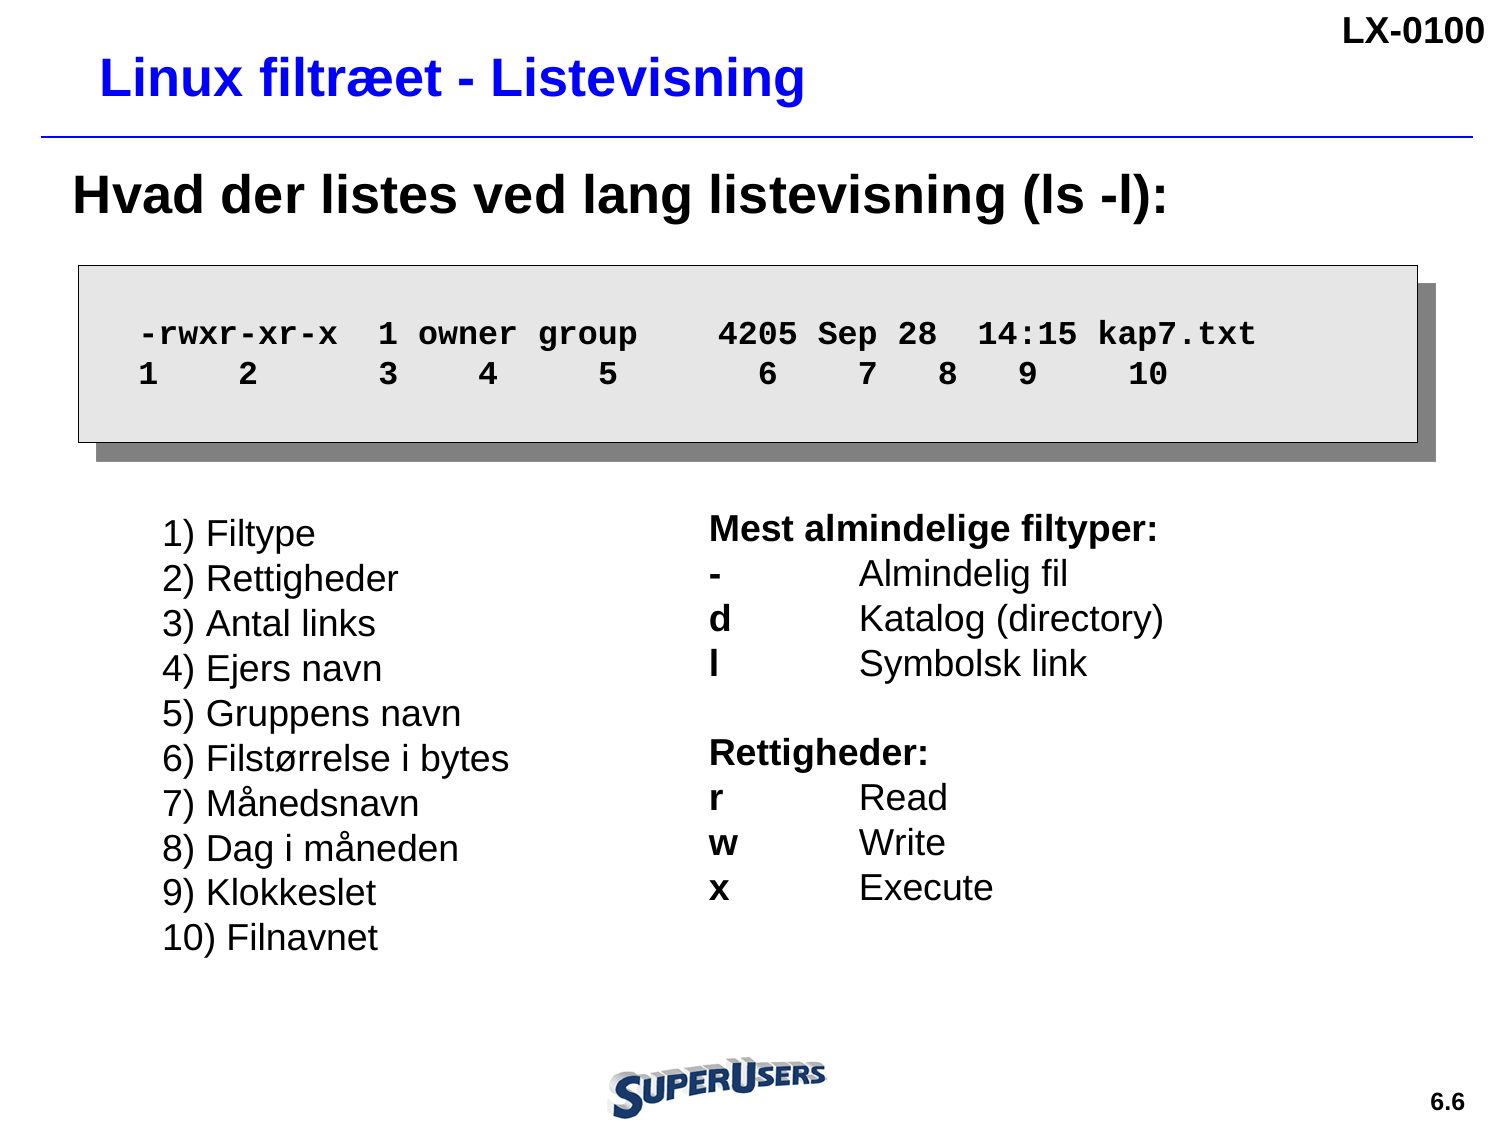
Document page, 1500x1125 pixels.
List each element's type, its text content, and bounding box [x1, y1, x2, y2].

list Hvad der listes ved lang listevisning (ls -l): [59, 160, 1388, 237]
title Linux filtræet - Listevisning [76, 39, 1424, 126]
text_box Filtype Rettigheder Antal links Ejers navn Gruppens navn Filstørrelse i bytes Månedsnavn Dag i måneden Klokkeslet Filnavnet [88, 509, 798, 1085]
text_box -rwxr-xr-x 1 owner group 4205 Sep 28 14:15 kap7.txt 1 2 3 4 5 6 7 8 9 10 [78, 265, 1418, 443]
picture [605, 1057, 827, 1122]
text_box Mest almindelige filtyper: - Almindelig fil d Katalog (directory) l Symbolsk link Rettigheder: r Read w Write x Execute [708, 504, 1388, 1027]
